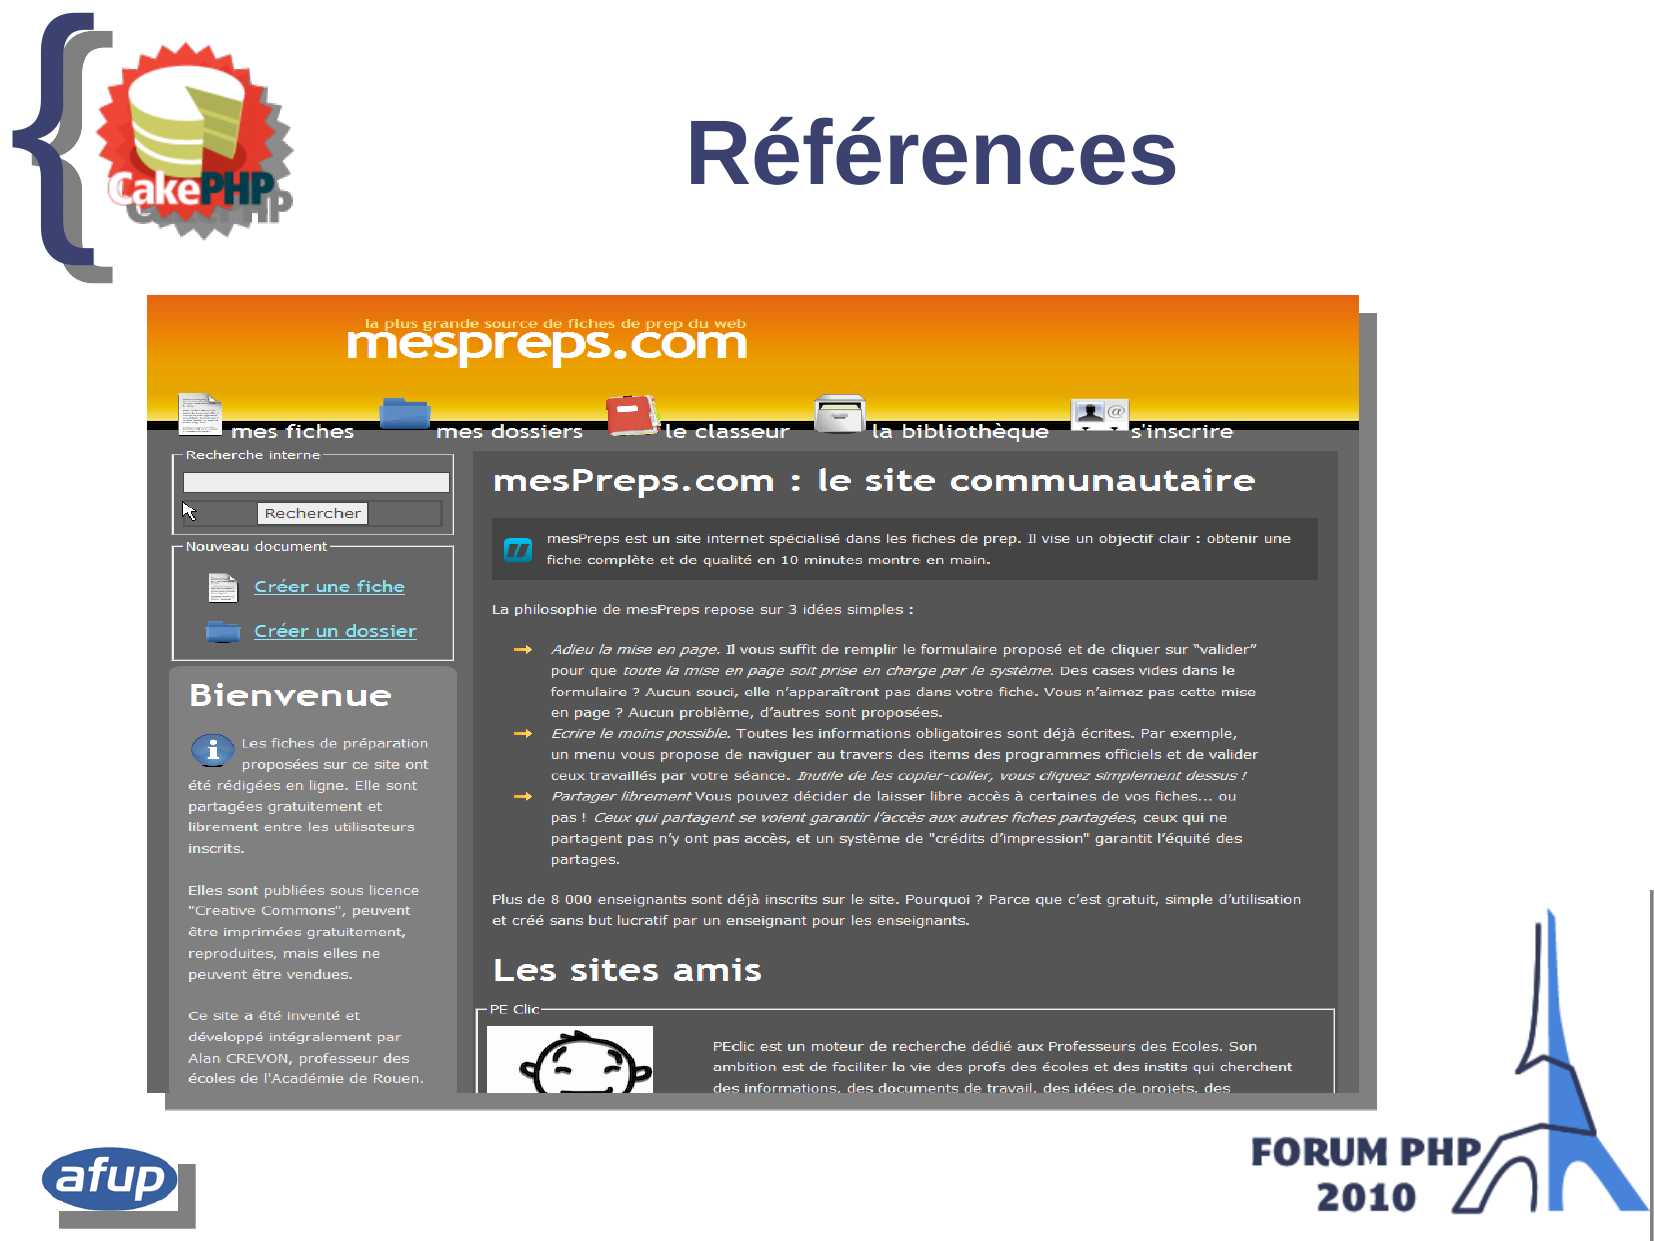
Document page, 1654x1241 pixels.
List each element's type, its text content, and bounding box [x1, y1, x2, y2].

picture [41, 1146, 178, 1211]
title Références [295, 56, 1571, 250]
picture [147, 295, 1359, 1093]
picture [1240, 872, 1650, 1241]
picture [88, 35, 284, 231]
